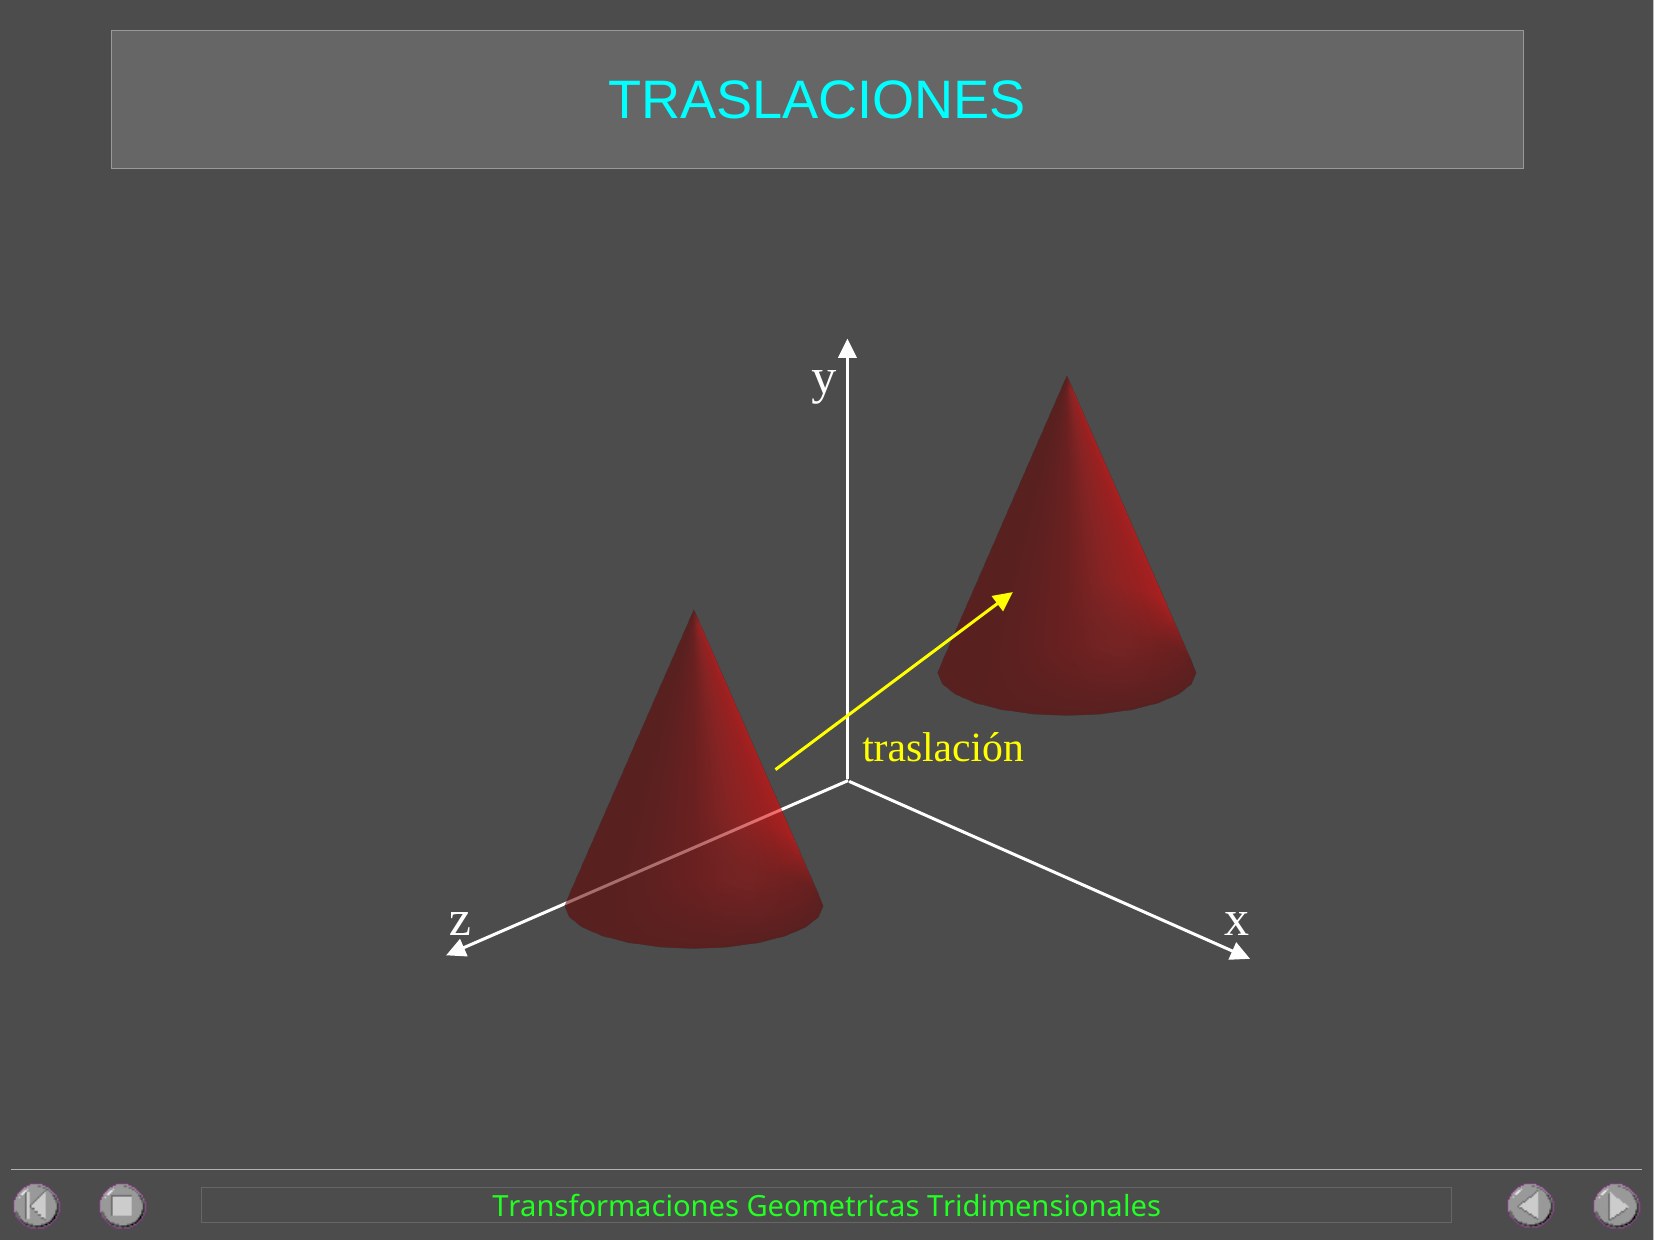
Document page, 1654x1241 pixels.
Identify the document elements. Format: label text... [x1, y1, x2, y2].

picture [97, 1181, 148, 1232]
text_box z [465, 945, 476, 952]
title TRASLACIONES [111, 30, 1524, 169]
text_box traslación [862, 724, 1032, 775]
picture [11, 1181, 62, 1232]
text_box z [448, 891, 476, 951]
picture [1591, 1181, 1642, 1232]
text_box x [1224, 891, 1252, 952]
text_box y [811, 349, 839, 410]
picture [1505, 1181, 1556, 1231]
